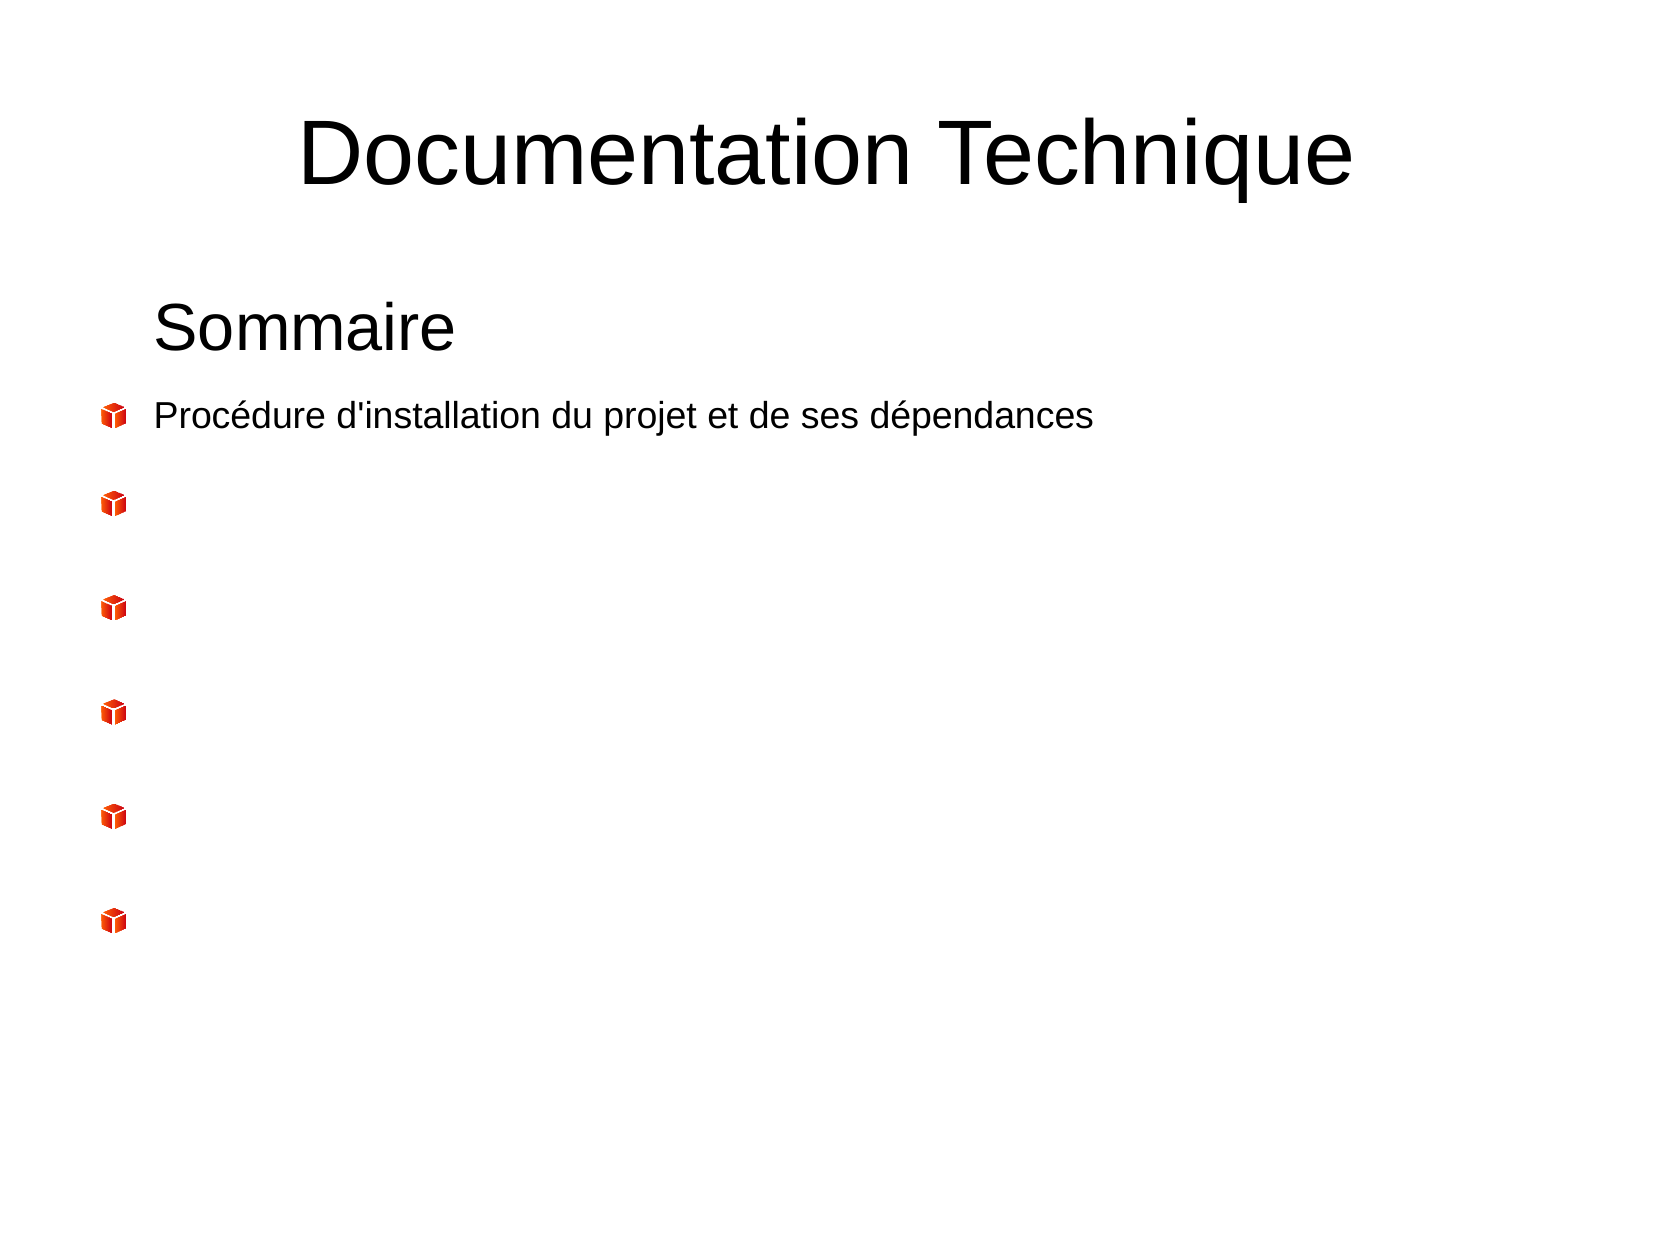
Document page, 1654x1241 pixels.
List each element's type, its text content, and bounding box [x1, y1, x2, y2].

title Documentation Technique [82, 49, 1571, 257]
list Sommaire Procédure d'installation du projet et de ses dépendances [82, 290, 1571, 1109]
